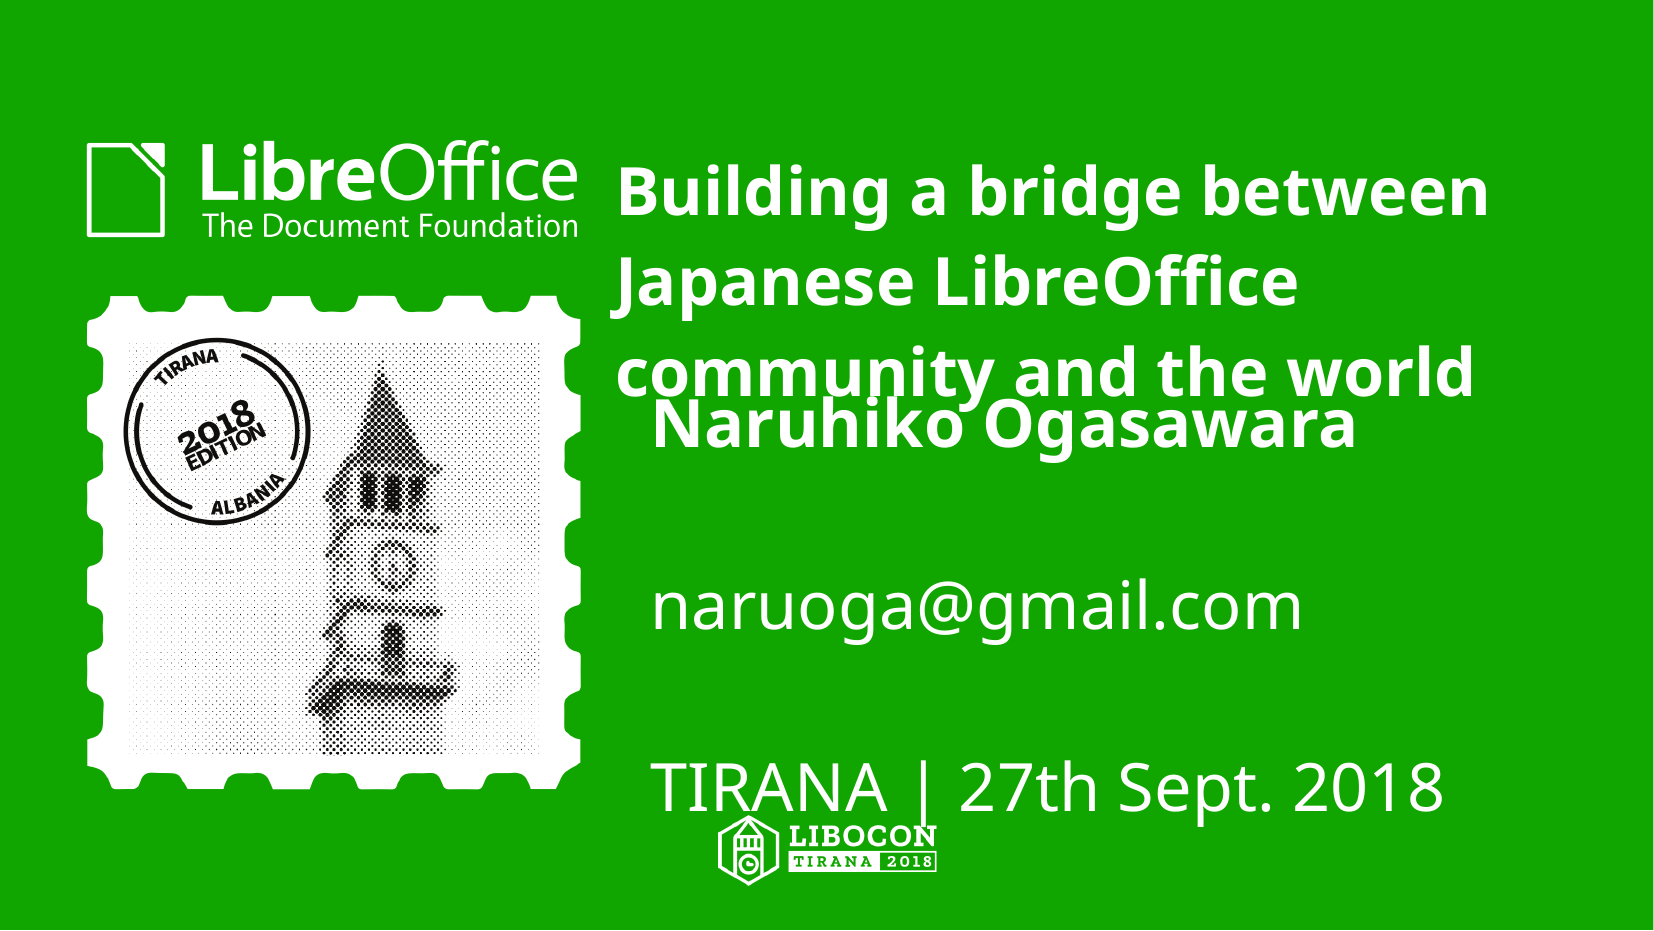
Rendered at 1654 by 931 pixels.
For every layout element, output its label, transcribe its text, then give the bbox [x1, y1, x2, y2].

title Building a bridge between Japanese LibreOffice community and the world [615, 159, 1571, 396]
subtitle Naruhiko Ogasawara naruoga@gmail.com TIRANA | 27th Sept. 2018 [615, 396, 1571, 811]
picture [0, 0, 1654, 930]
